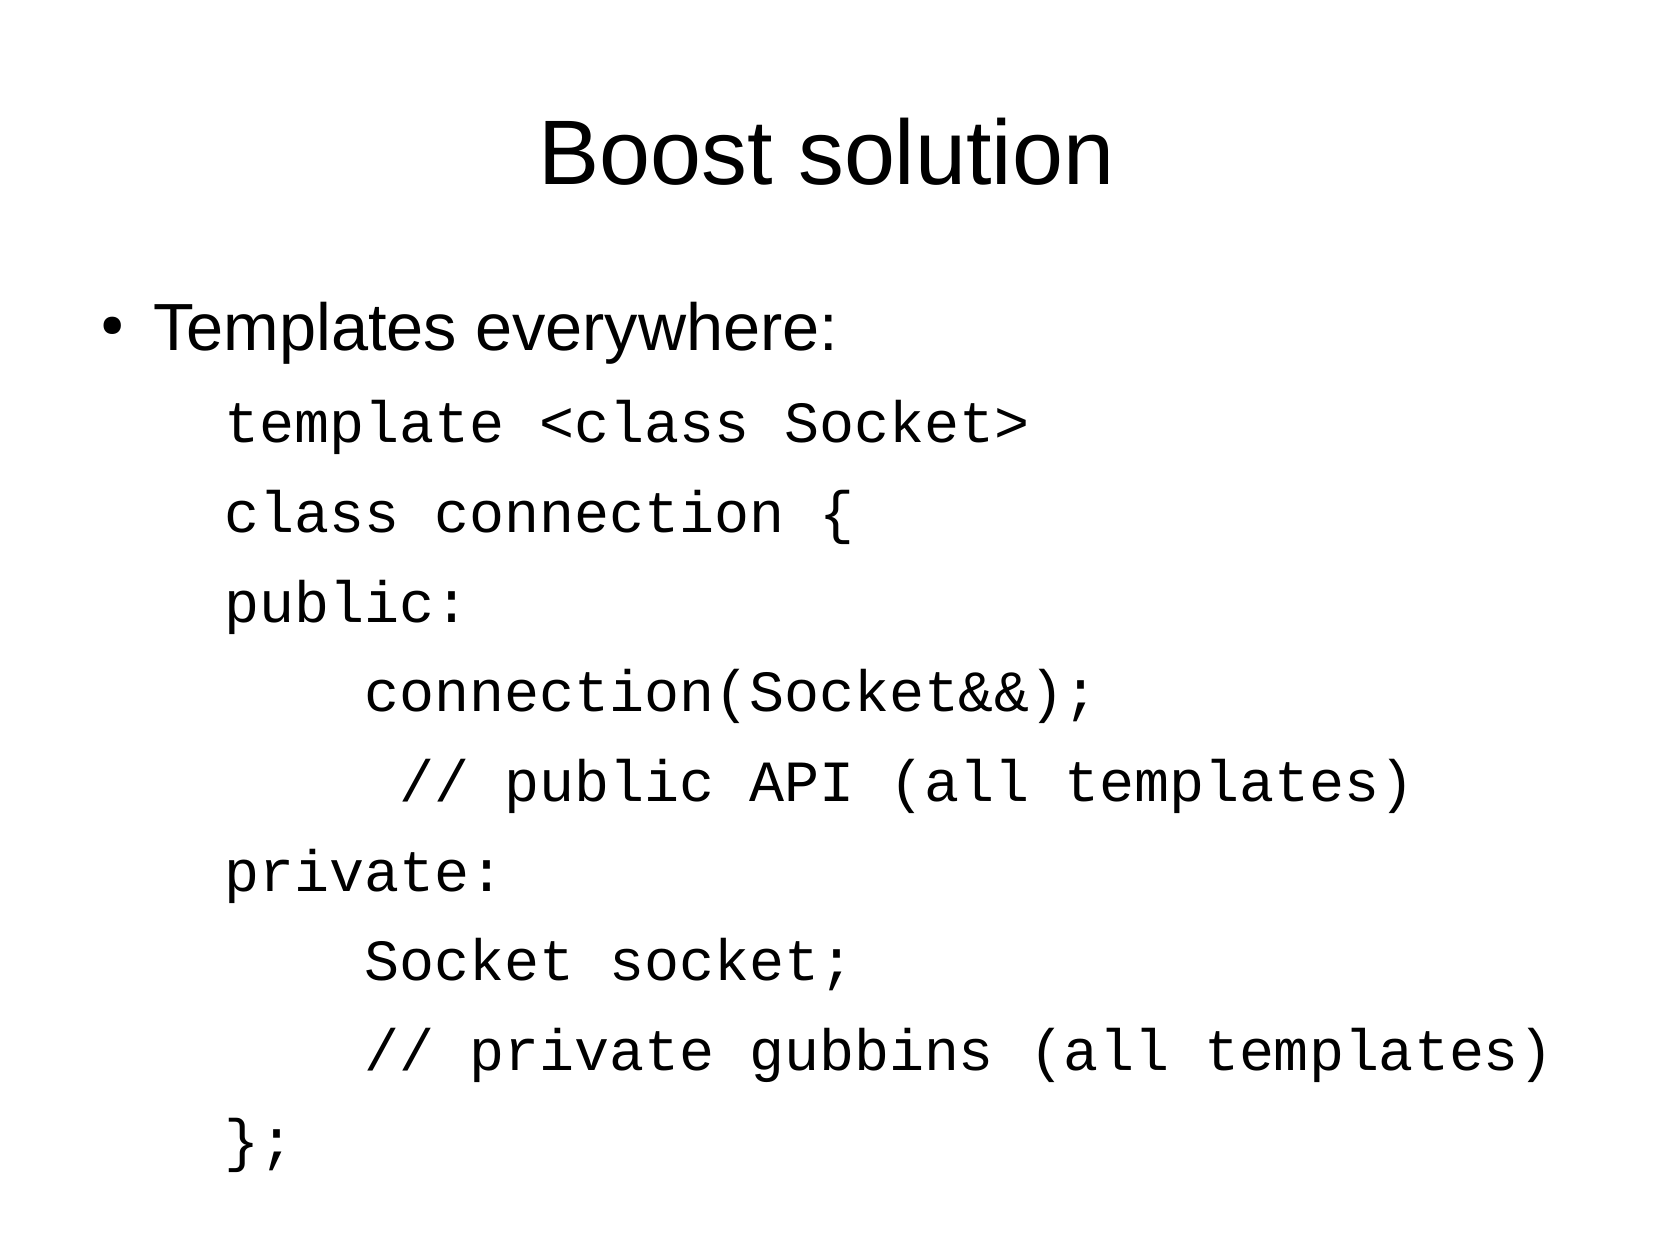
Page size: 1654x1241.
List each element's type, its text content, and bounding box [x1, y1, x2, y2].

list Templates everywhere: template <class Socket> class connection { public: connection(Socket&&); // public API (all templates) private: Socket socket; // private gubbins (all templates) }; [82, 290, 1571, 1148]
title Boost solution [82, 49, 1571, 257]
